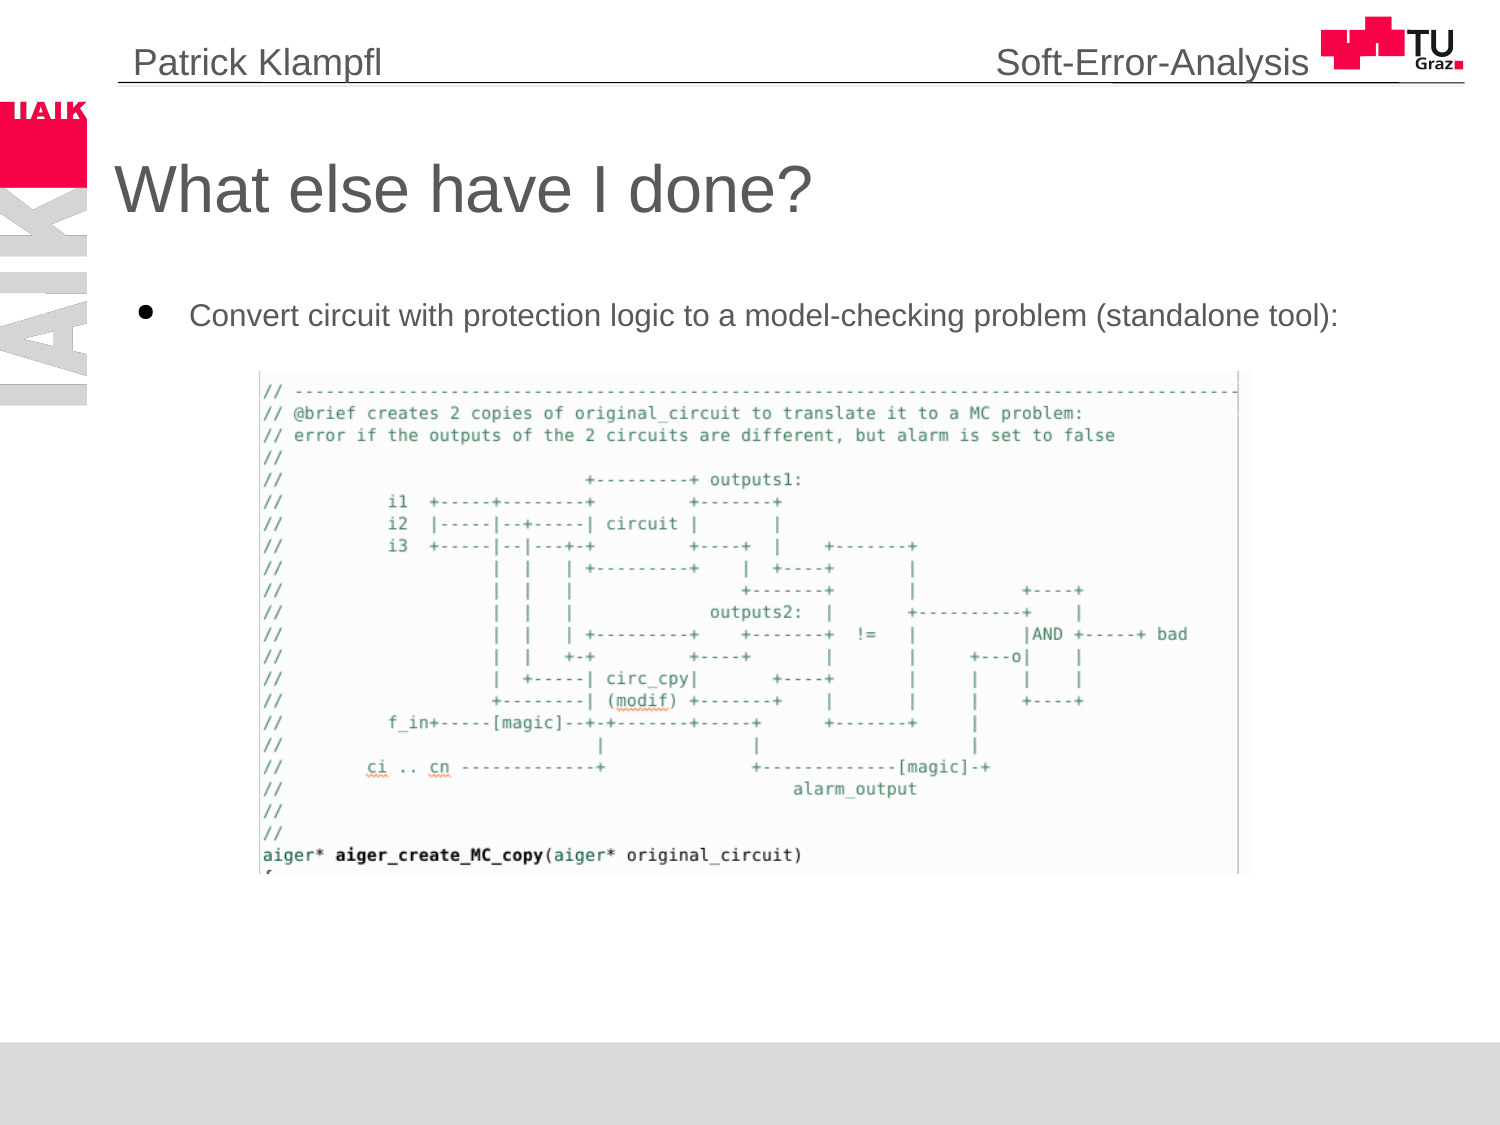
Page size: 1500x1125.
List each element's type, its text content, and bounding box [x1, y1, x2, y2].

picture [1318, 12, 1466, 73]
picture [0, 1, 87, 406]
picture [259, 371, 1252, 875]
title What else have I done? [114, 96, 1465, 284]
list Convert circuit with protection logic to a model-checking problem (standalone tool): [118, 295, 1469, 1038]
